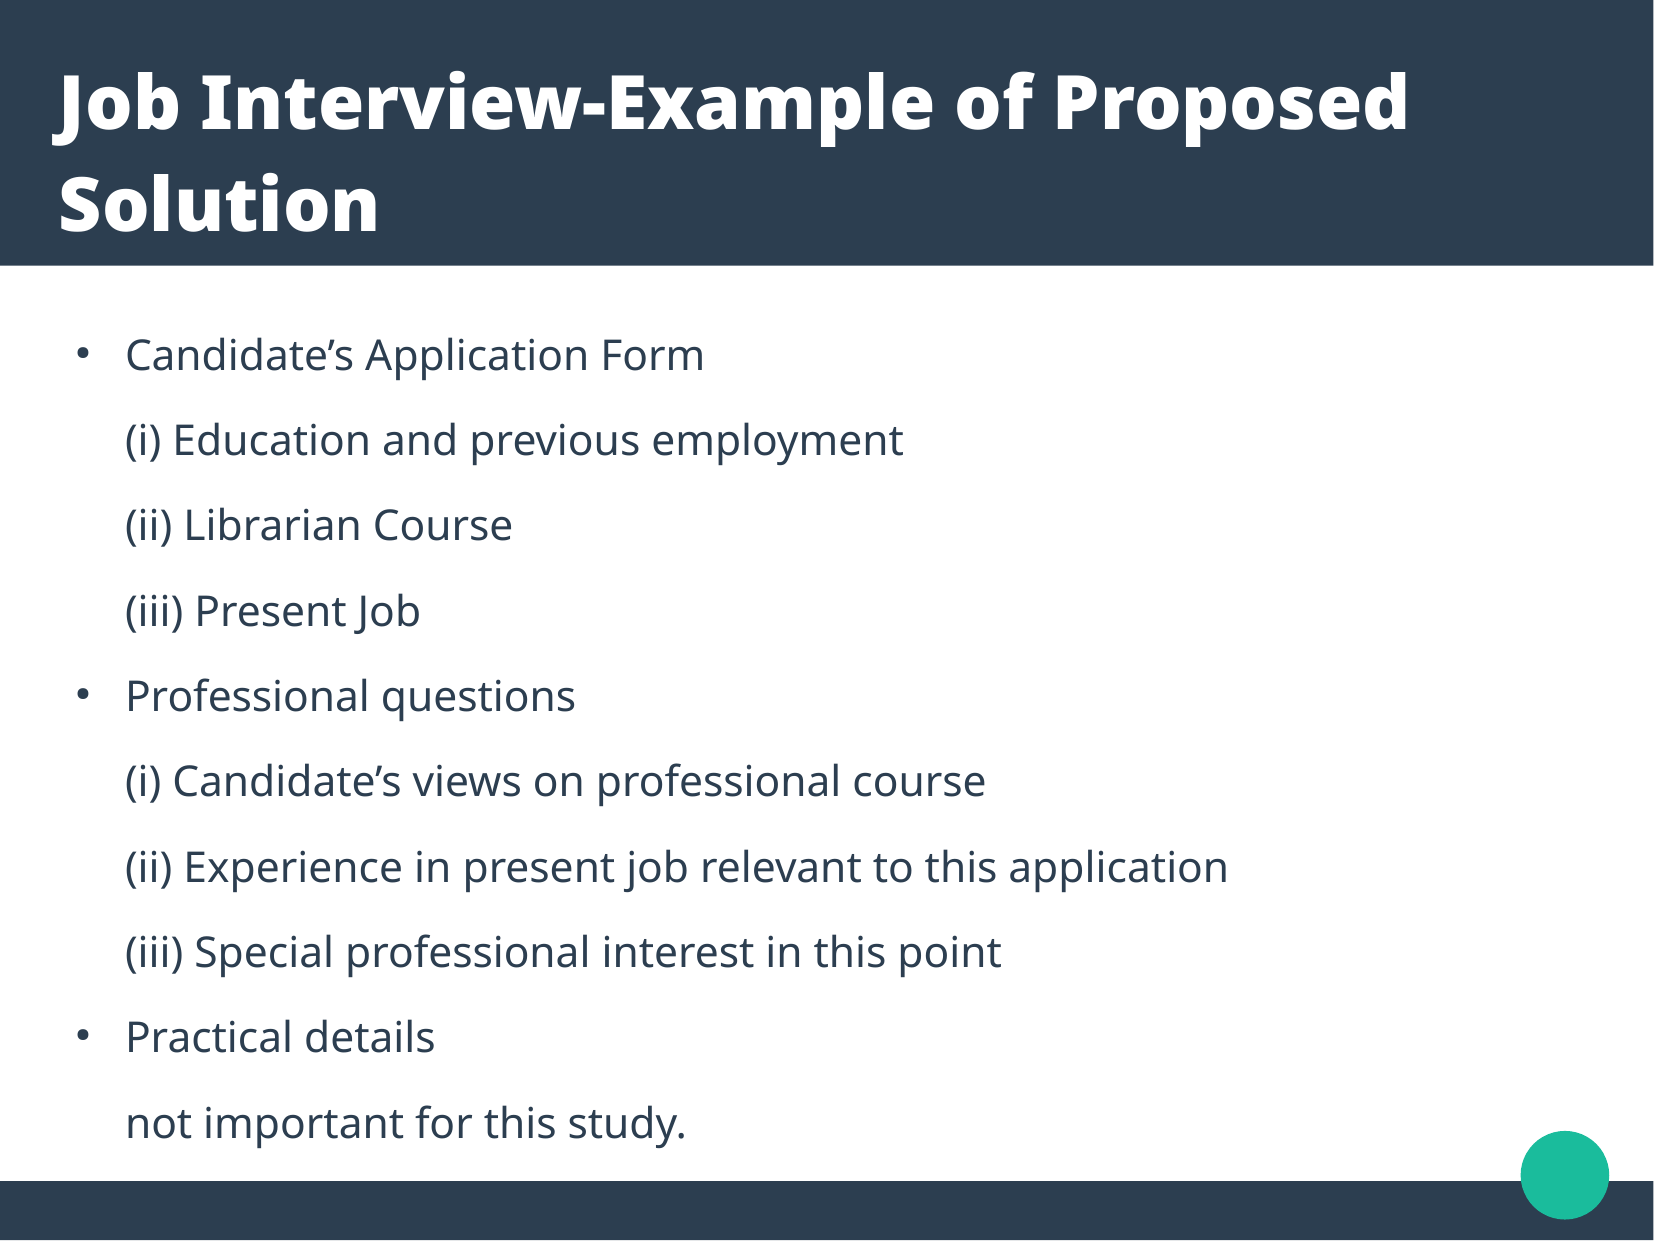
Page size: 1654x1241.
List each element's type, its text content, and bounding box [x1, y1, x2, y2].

title Job Interview-Example of Proposed Solution [59, 49, 1595, 207]
list Candidate’s Application Form (i) Education and previous employment (ii) Librarian Course (iii) Present Job Professional questions (i) Candidate’s views on professional course (ii) Experience in present job relevant to this application (iii) Special professional interest in this point Practical details not important for this study. [59, 324, 1595, 1152]
